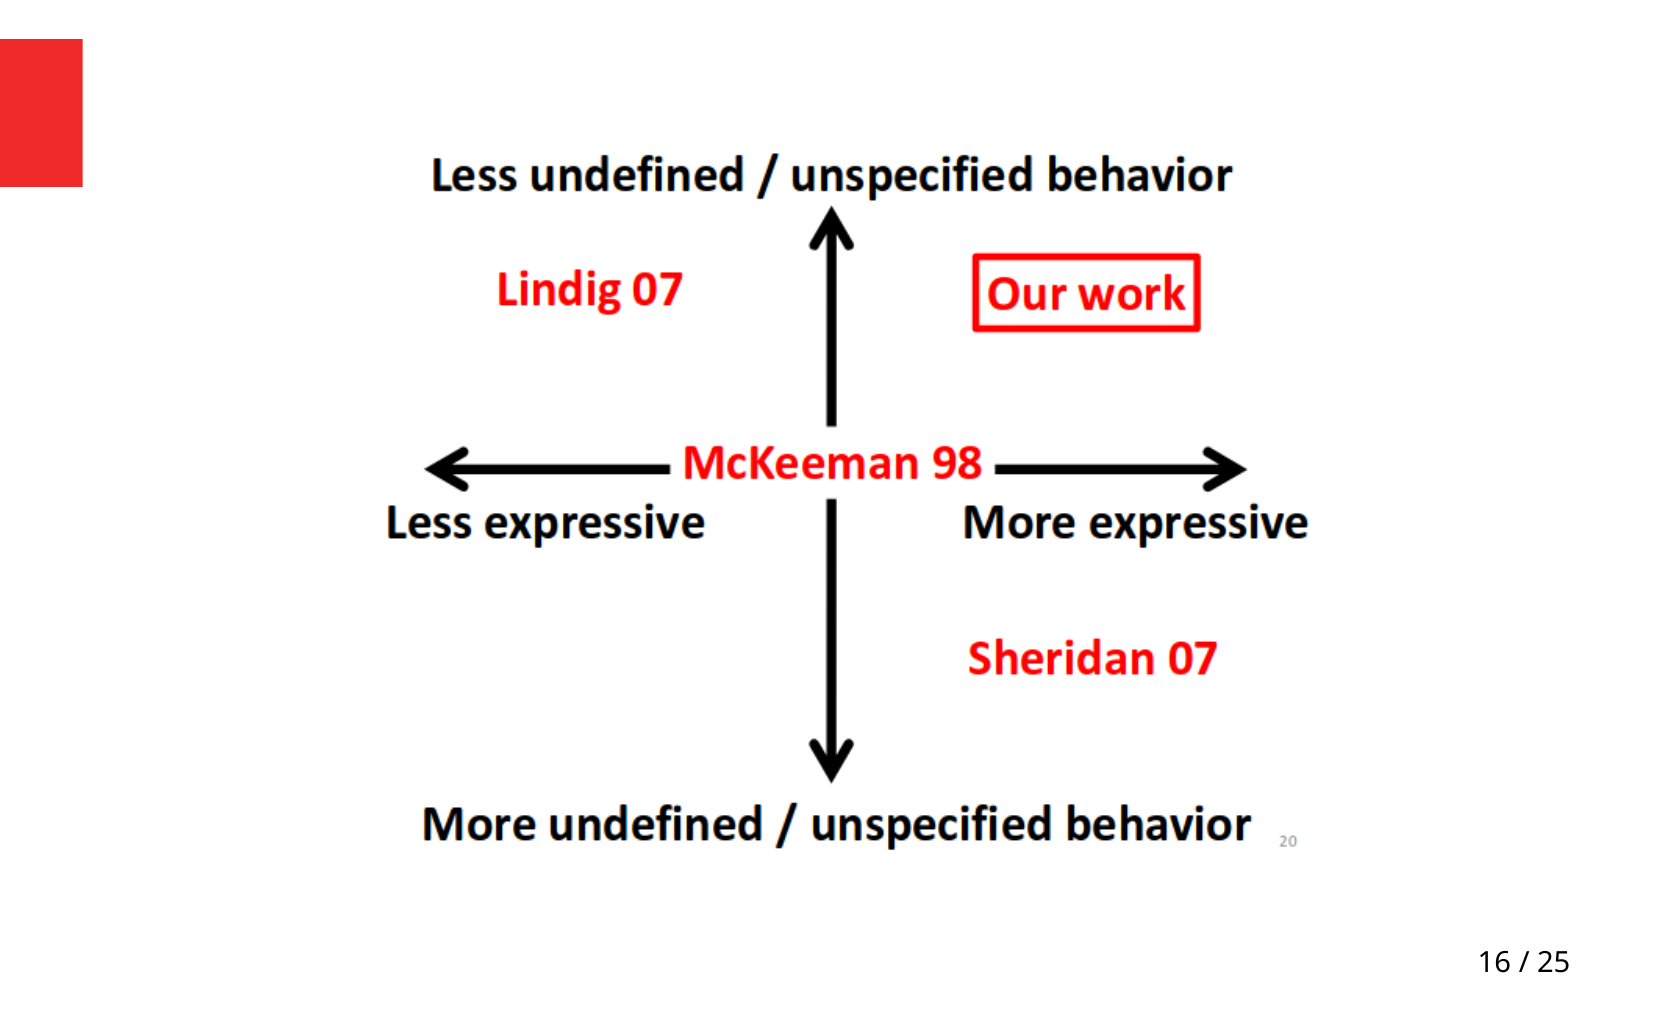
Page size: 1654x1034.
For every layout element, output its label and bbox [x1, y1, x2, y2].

picture [315, 74, 1384, 922]
